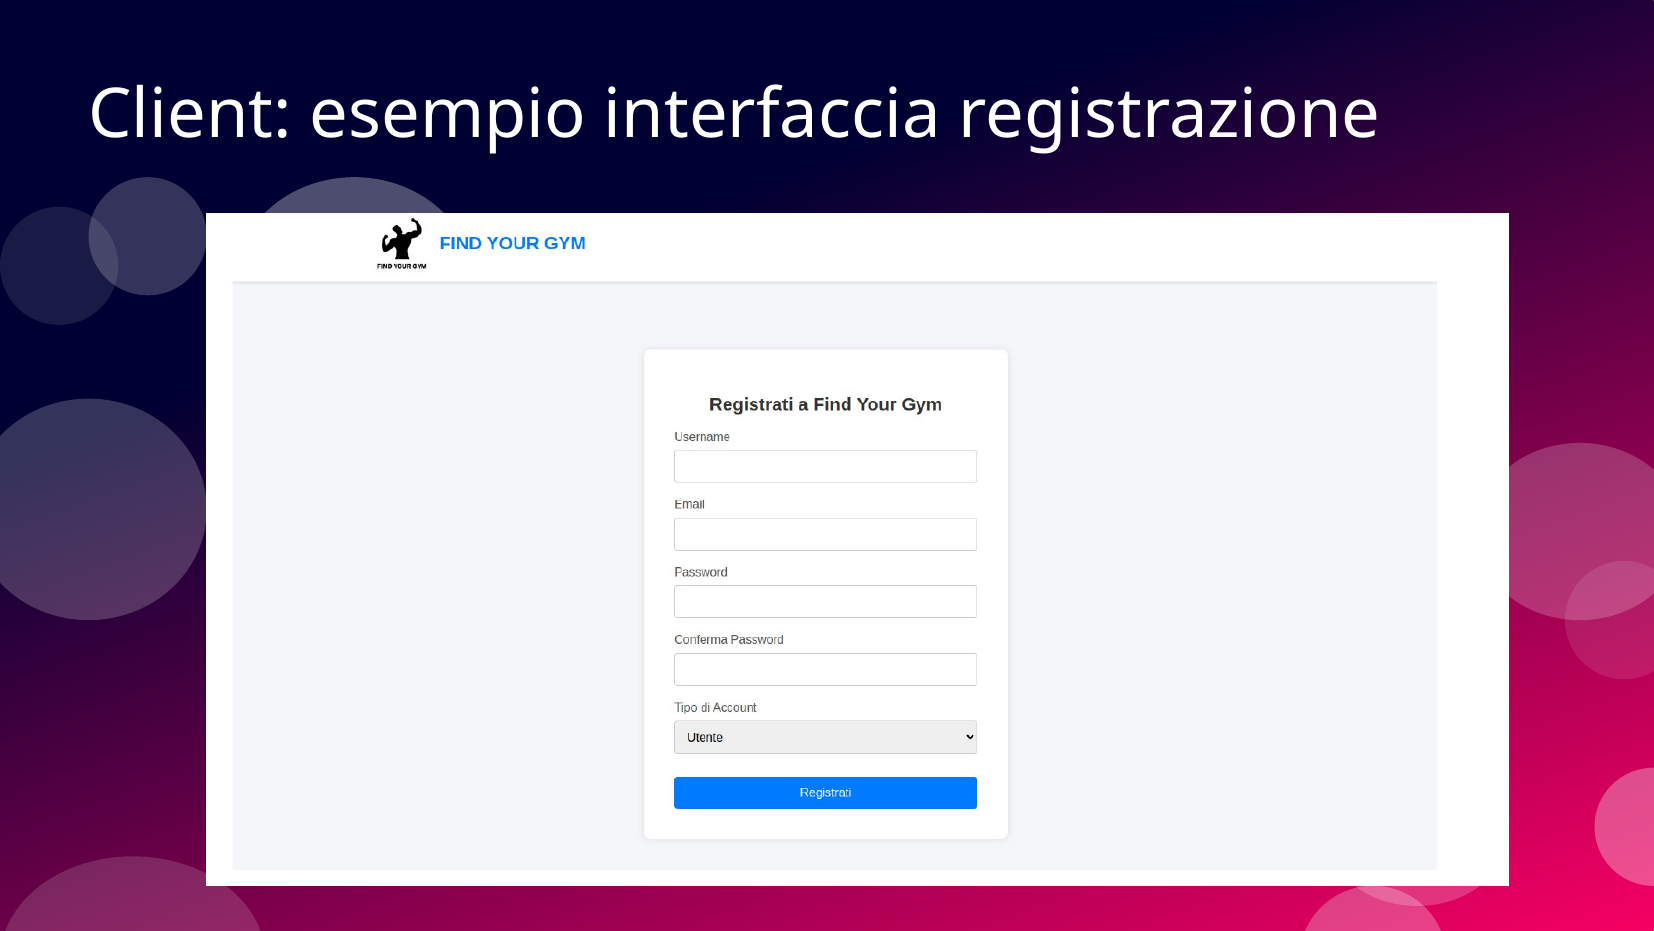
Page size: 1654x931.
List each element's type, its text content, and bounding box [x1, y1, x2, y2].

picture [206, 213, 1509, 886]
title Client: esempio interfaccia registrazione [88, 29, 1565, 192]
